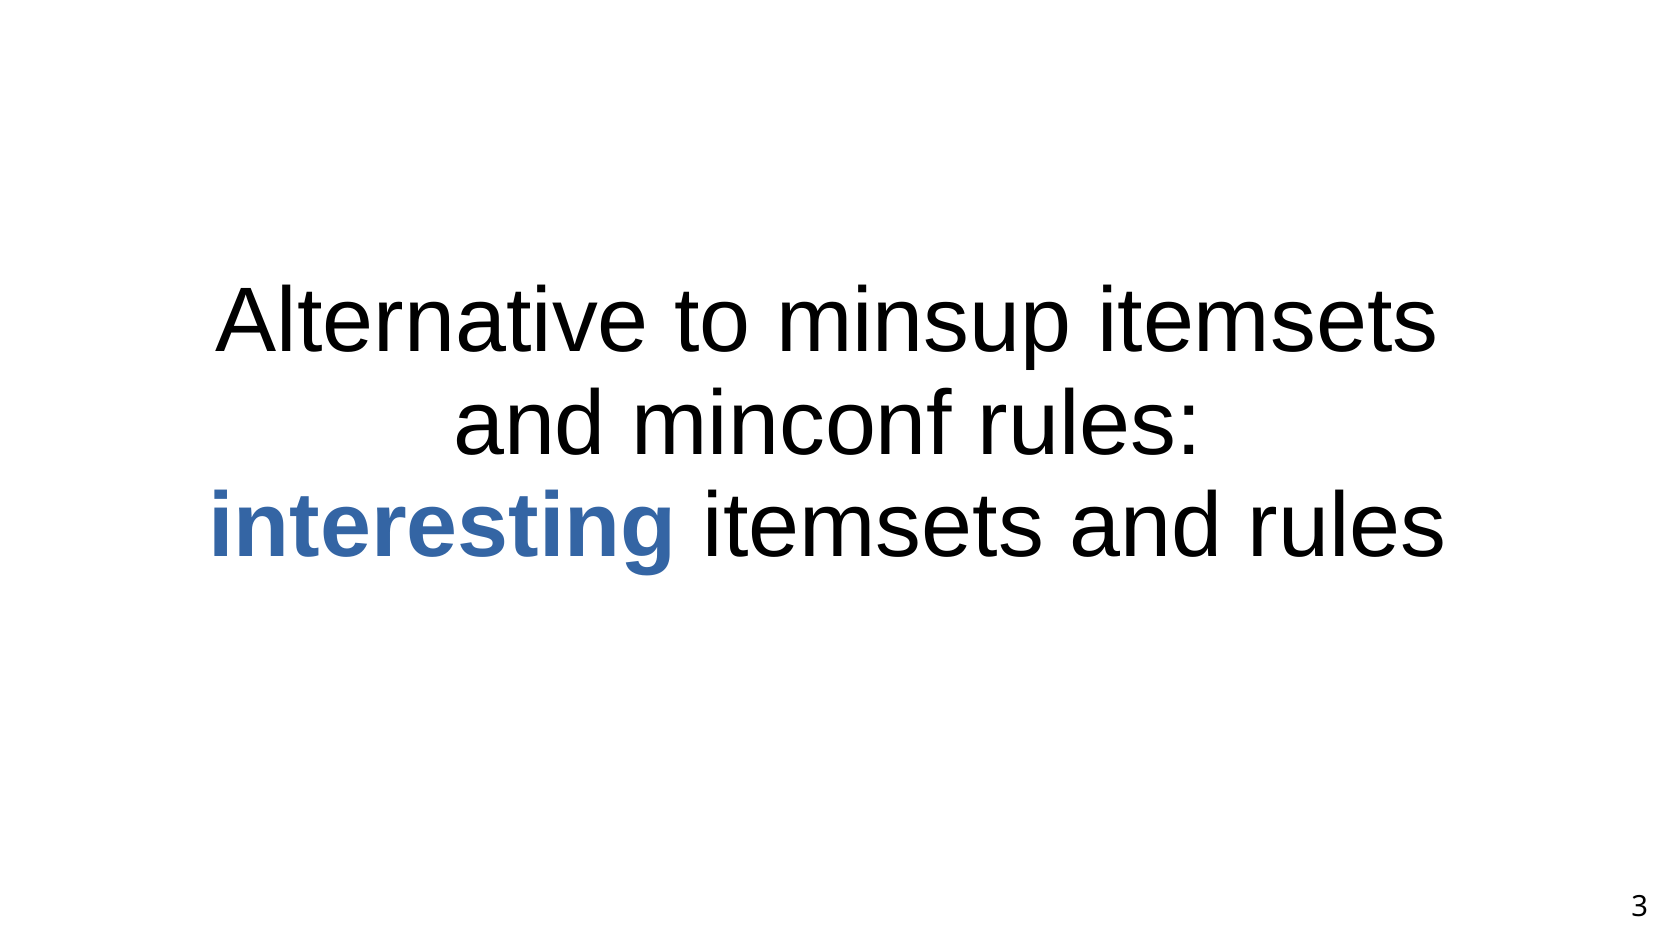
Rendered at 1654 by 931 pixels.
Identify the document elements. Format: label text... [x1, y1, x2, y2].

title Alternative to minsup itemsets and minconf rules: interesting itemsets and rules [0, 268, 1654, 577]
